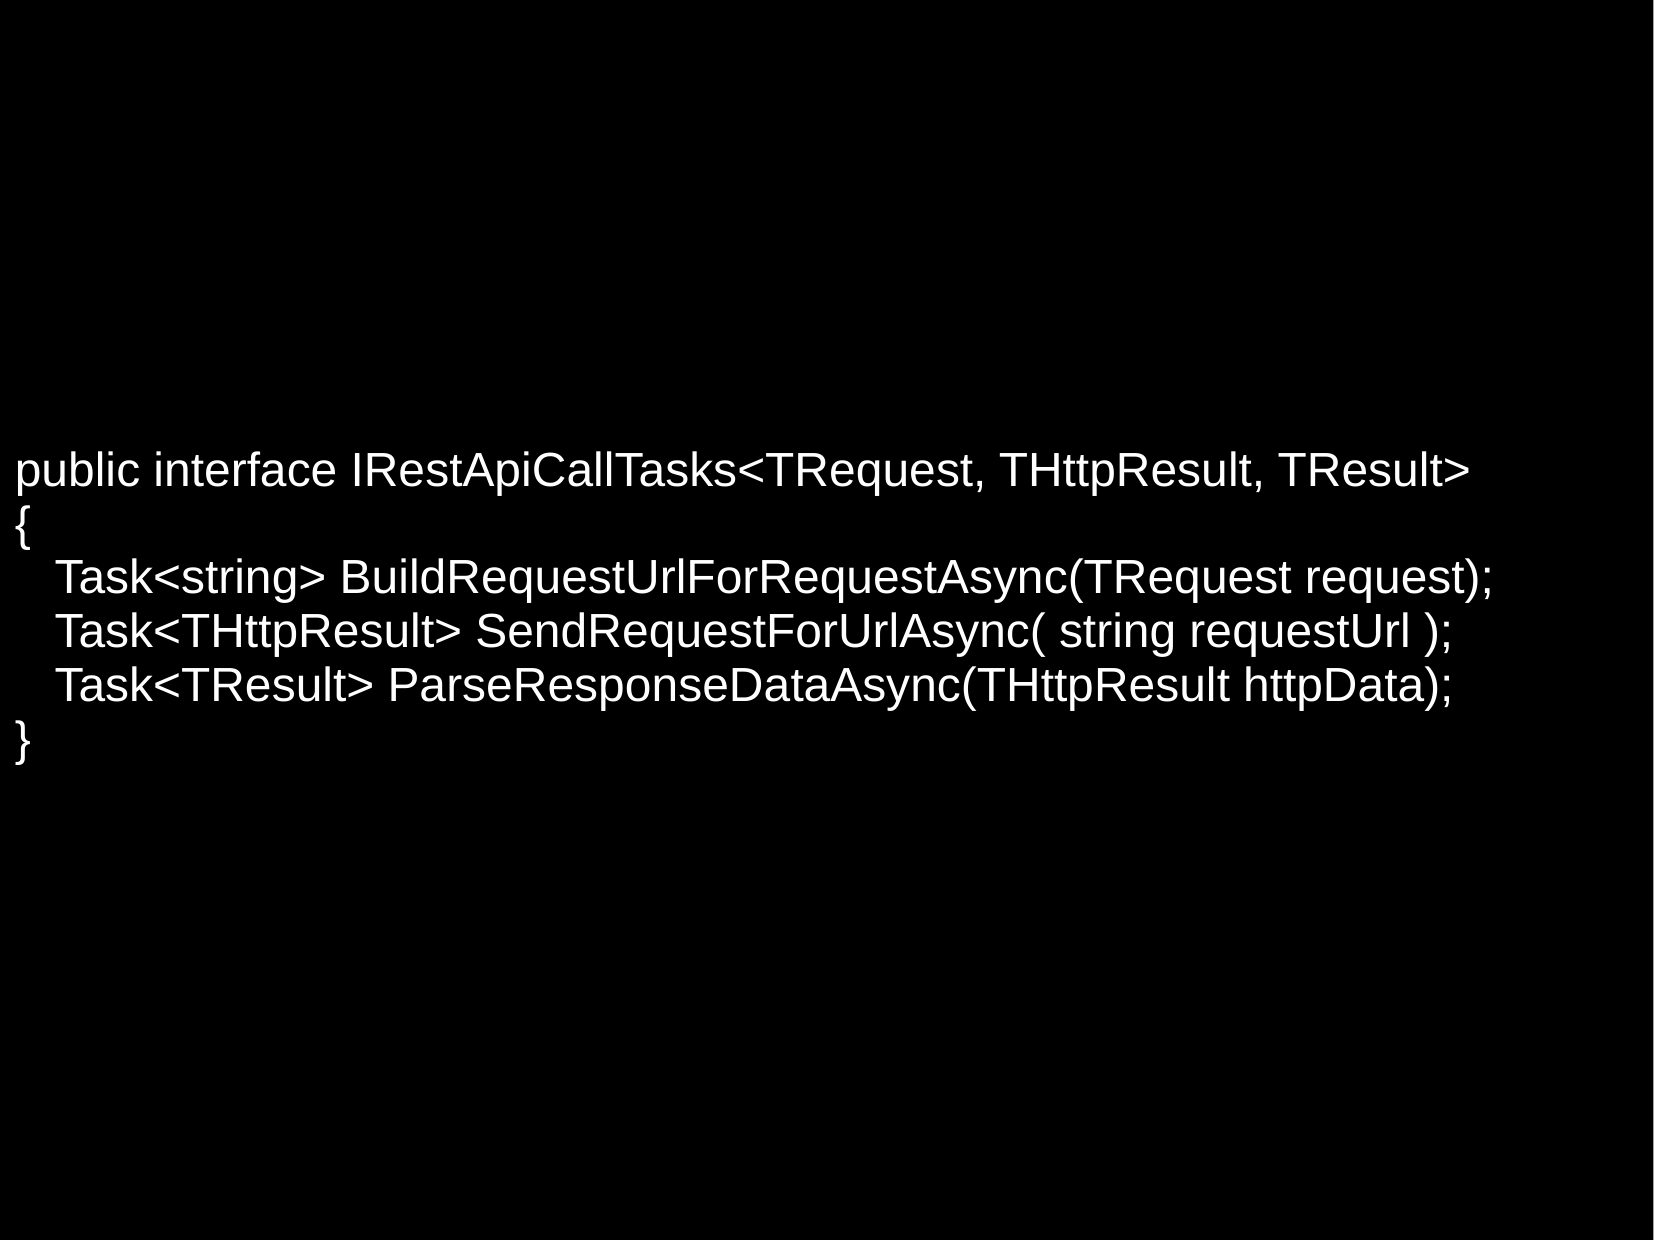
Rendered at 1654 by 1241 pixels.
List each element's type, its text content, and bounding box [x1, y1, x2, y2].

text_box public interface IRestApiCallTasks<TRequest, THttpResult, TResult> { Task<string> BuildRequestUrlForRequestAsync(TRequest request); Task<THttpResult> SendRequestForUrlAsync( string requestUrl ); Task<TResult> ParseResponseDataAsync(THttpResult httpData); } [0, 435, 1630, 773]
